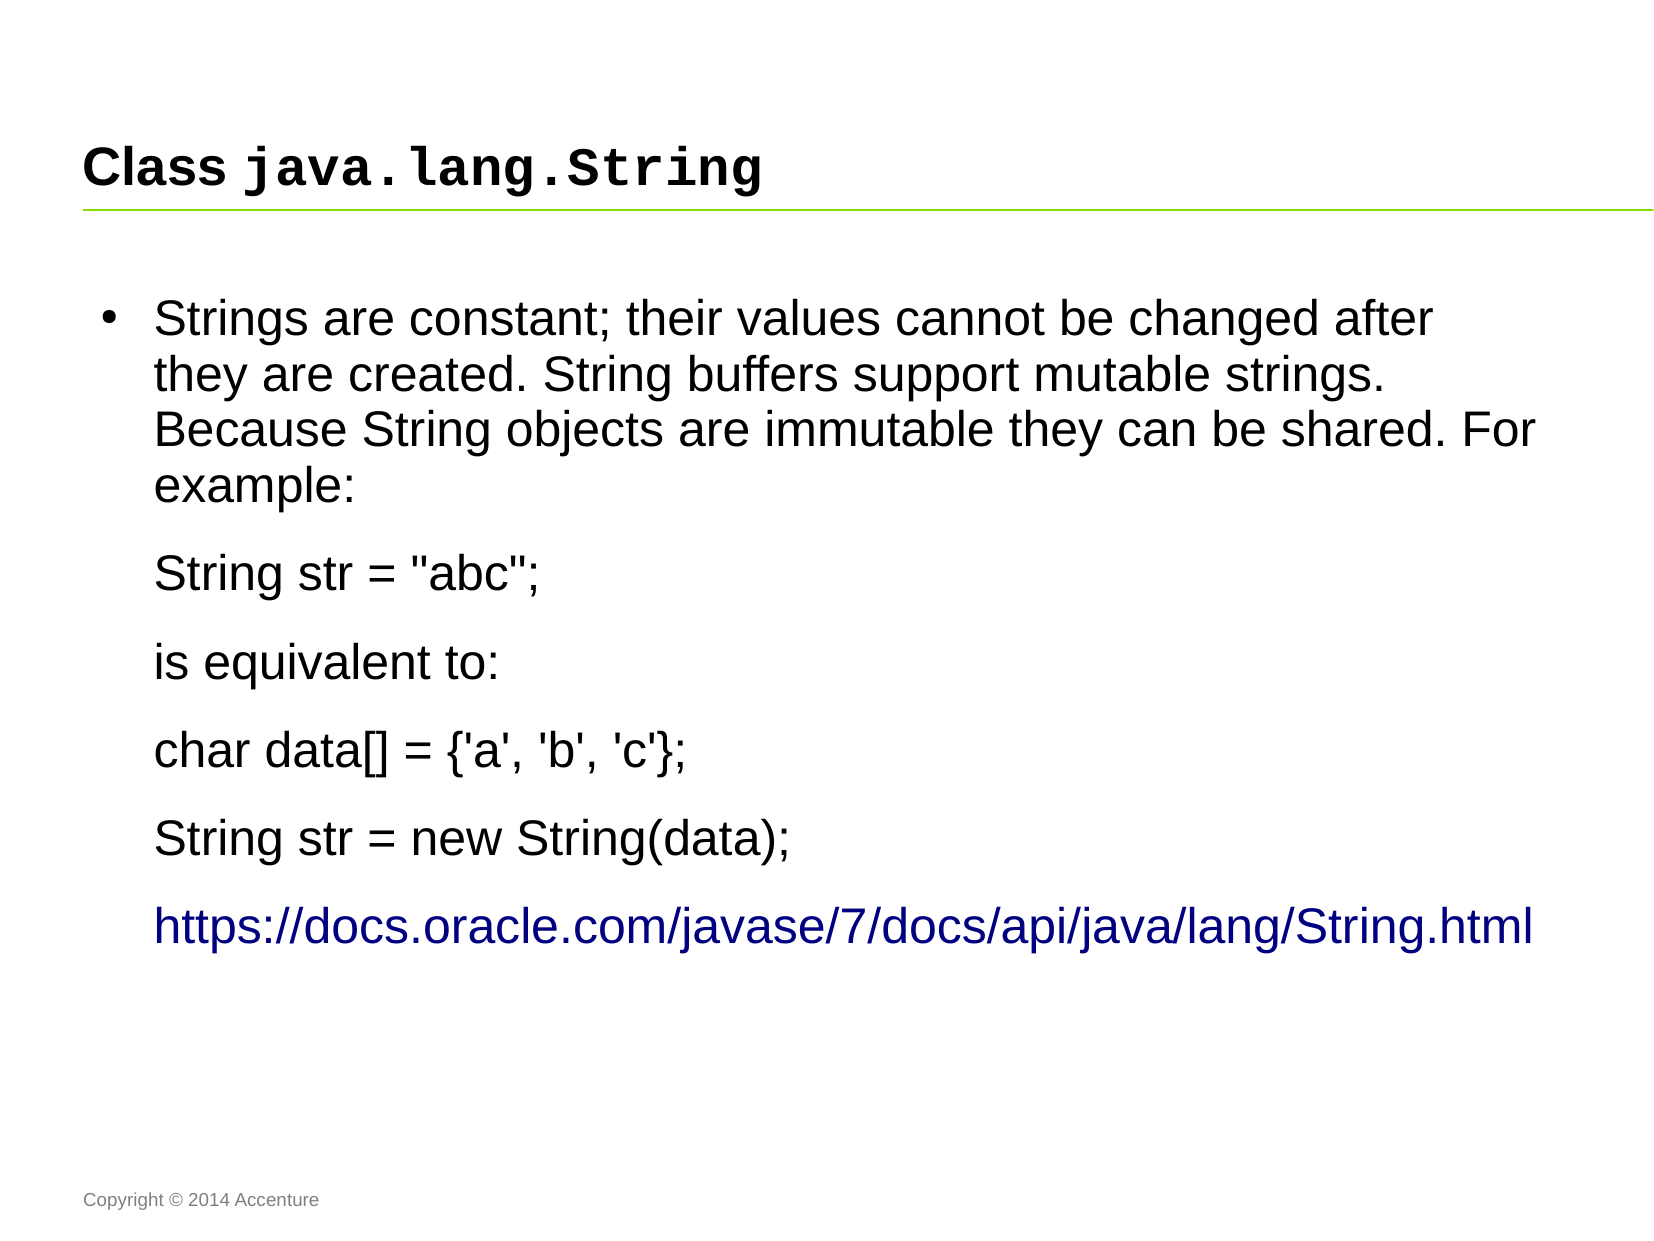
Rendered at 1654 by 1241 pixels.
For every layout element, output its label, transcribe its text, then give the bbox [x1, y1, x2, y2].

list Strings are constant; their values cannot be changed after they are created. String buffers support mutable strings. Because String objects are immutable they can be shared. For example: String str = "abc"; is equivalent to: char data[] = {'a', 'b', 'c'}; String str = new String(data); https://docs.oracle.com/javase/7/docs/api/java/lang/String.html [82, 290, 1538, 1182]
title Class java.lang.String [82, 129, 1571, 271]
